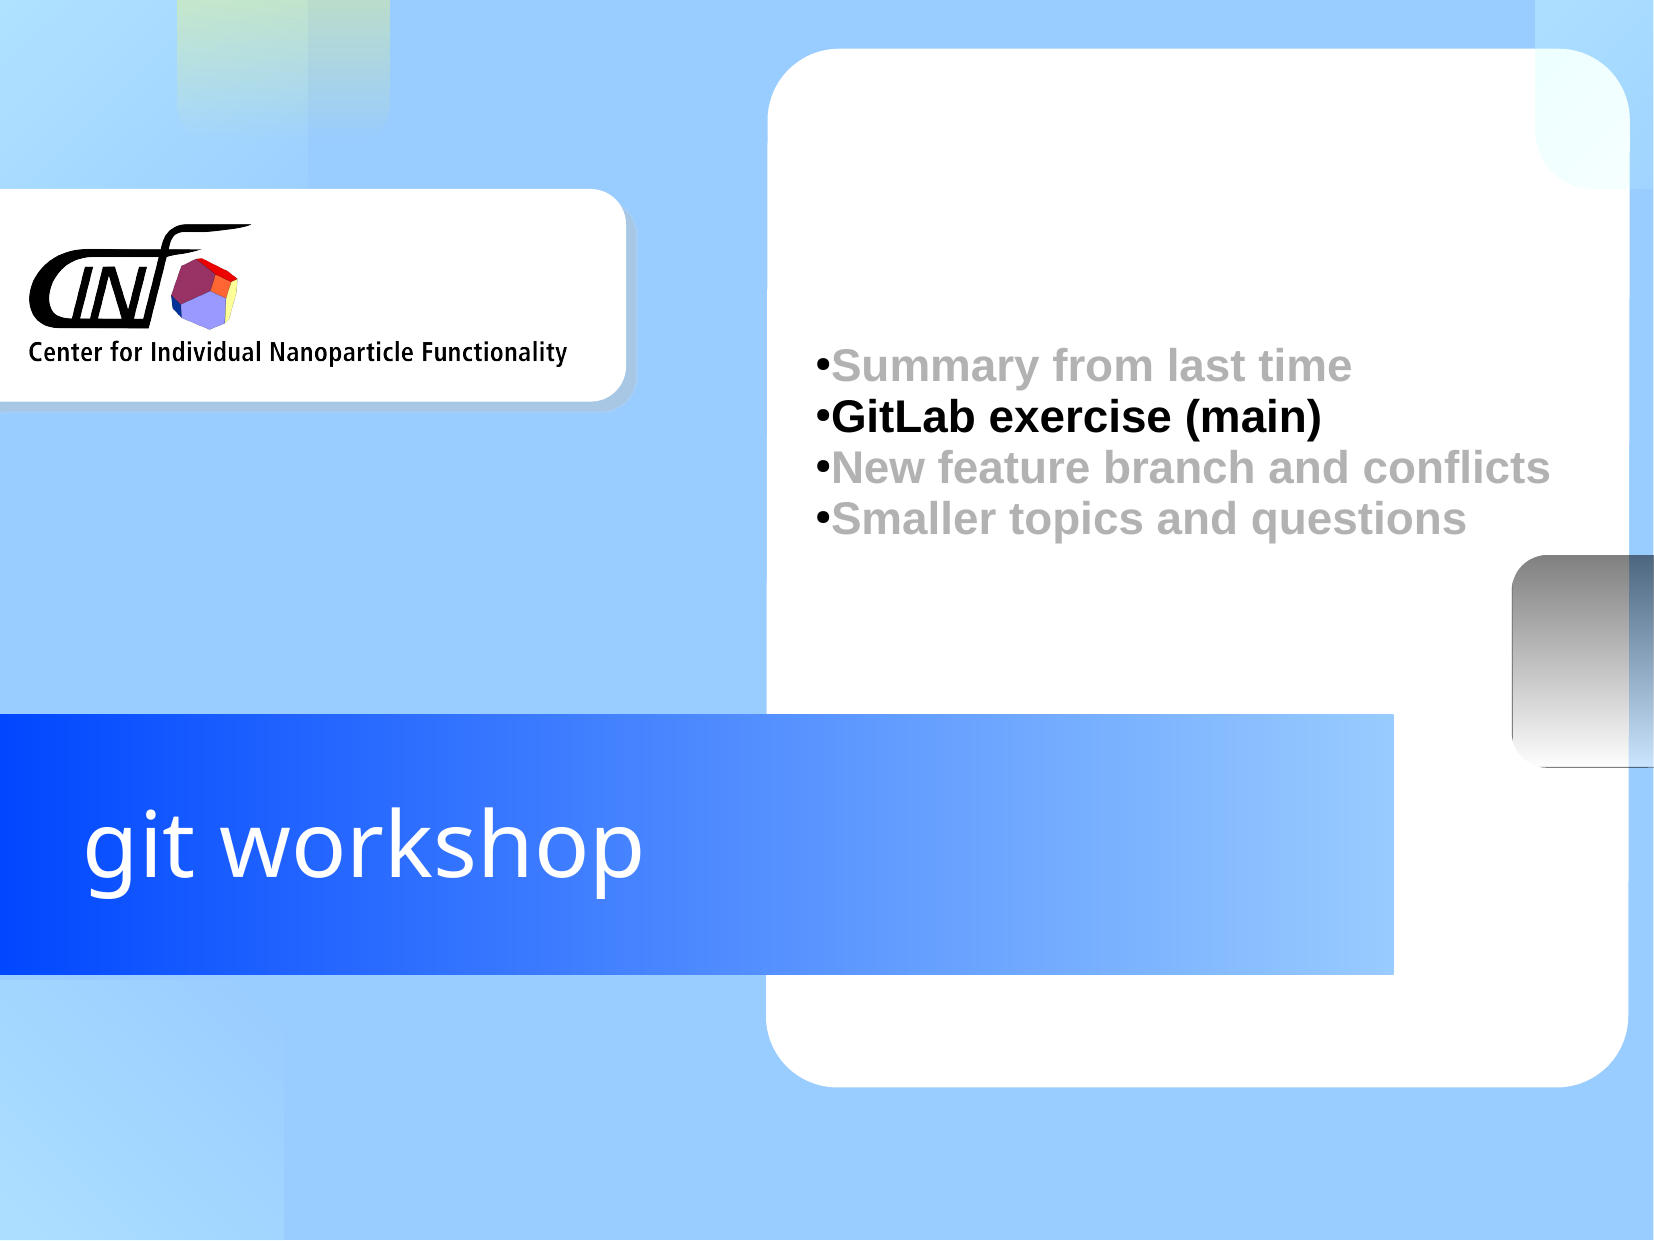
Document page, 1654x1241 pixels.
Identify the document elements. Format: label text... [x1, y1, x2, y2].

picture [28, 224, 567, 367]
subtitle Summary from last time GitLab exercise (main) New feature branch and conflicts Smaller topics and questions [814, 288, 1571, 596]
title git workshop [82, 738, 1312, 946]
